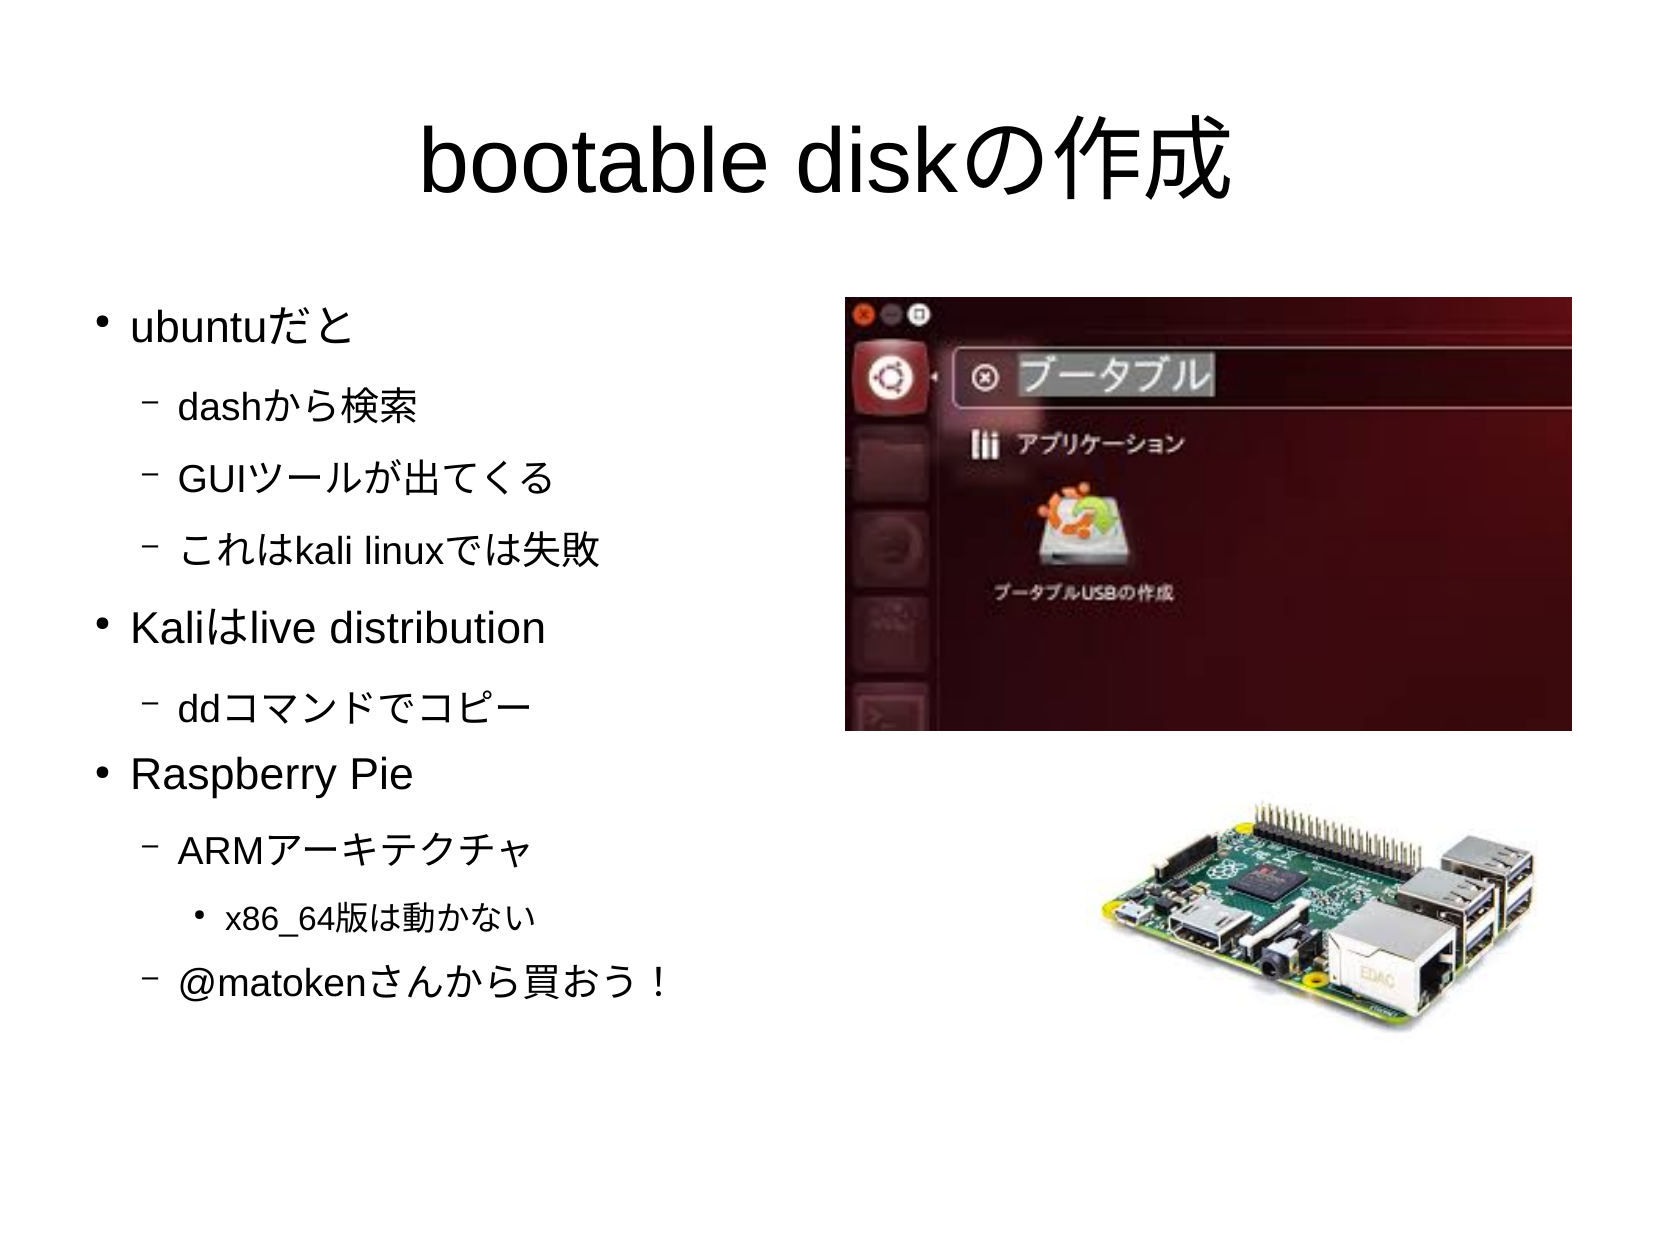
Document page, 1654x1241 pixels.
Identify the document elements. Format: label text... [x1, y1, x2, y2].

list ubuntuだと dashから検索 GUIツールが出てくる これはkali linuxでは失敗 Kaliはlive distribution ddコマンドでコピー Raspberry Pie ARMアーキテクチャ x86_64版は動かない @matokenさんから買おう！ [82, 290, 809, 1010]
picture [845, 297, 1572, 731]
title bootable diskの作成 [82, 49, 1571, 257]
picture [1086, 779, 1553, 1044]
